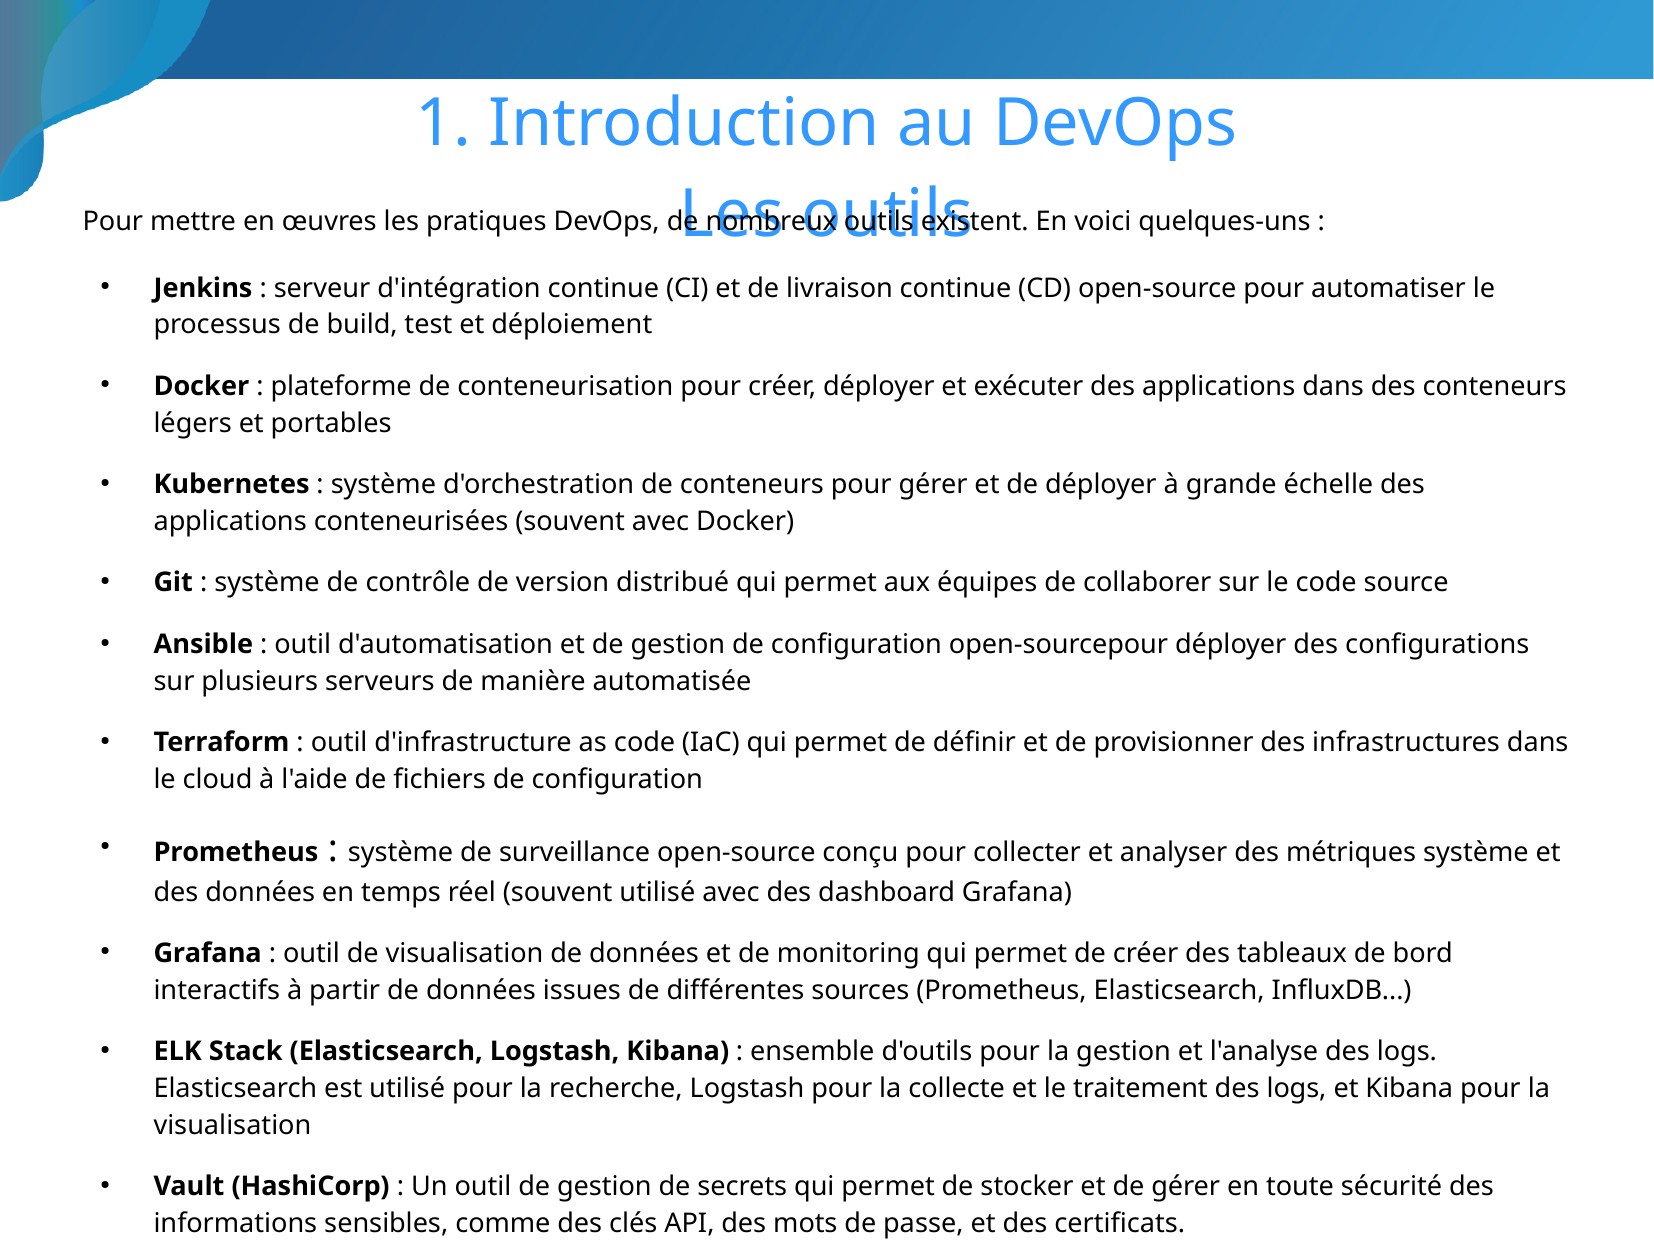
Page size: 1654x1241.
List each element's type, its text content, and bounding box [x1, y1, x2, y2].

list Pour mettre en œuvres les pratiques DevOps, de nombreux outils existent. En voici quelques-uns : Jenkins : serveur d'intégration continue (CI) et de livraison continue (CD) open-source pour automatiser le processus de build, test et déploiement Docker : plateforme de conteneurisation pour créer, déployer et exécuter des applications dans des conteneurs légers et portables Kubernetes : système d'orchestration de conteneurs pour gérer et de déployer à grande échelle des applications conteneurisées (souvent avec Docker) Git : système de contrôle de version distribué qui permet aux équipes de collaborer sur le code source Ansible : outil d'automatisation et de gestion de configuration open-sourcepour déployer des configurations sur plusieurs serveurs de manière automatisée Terraform : outil d'infrastructure as code (IaC) qui permet de définir et de provisionner des infrastructures dans le cloud à l'aide de fichiers de configuration Prometheus : système de surveillance open-source conçu pour collecter et analyser des métriques système et des données en temps réel (souvent utilisé avec des dashboard Grafana) Grafana : outil de visualisation de données et de monitoring qui permet de créer des tableaux de bord interactifs à partir de données issues de différentes sources (Prometheus, Elasticsearch, InfluxDB...) ELK Stack (Elasticsearch, Logstash, Kibana) : ensemble d'outils pour la gestion et l'analyse des logs. Elasticsearch est utilisé pour la recherche, Logstash pour la collecte et le traitement des logs, et Kibana pour la visualisation Vault (HashiCorp) : Un outil de gestion de secrets qui permet de stocker et de gérer en toute sécurité des informations sensibles, comme des clés API, des mots de passe, et des certificats. [82, 260, 1571, 1182]
picture [0, 0, 1654, 1241]
title 1. Introduction au DevOps Les outils [82, 61, 1571, 260]
